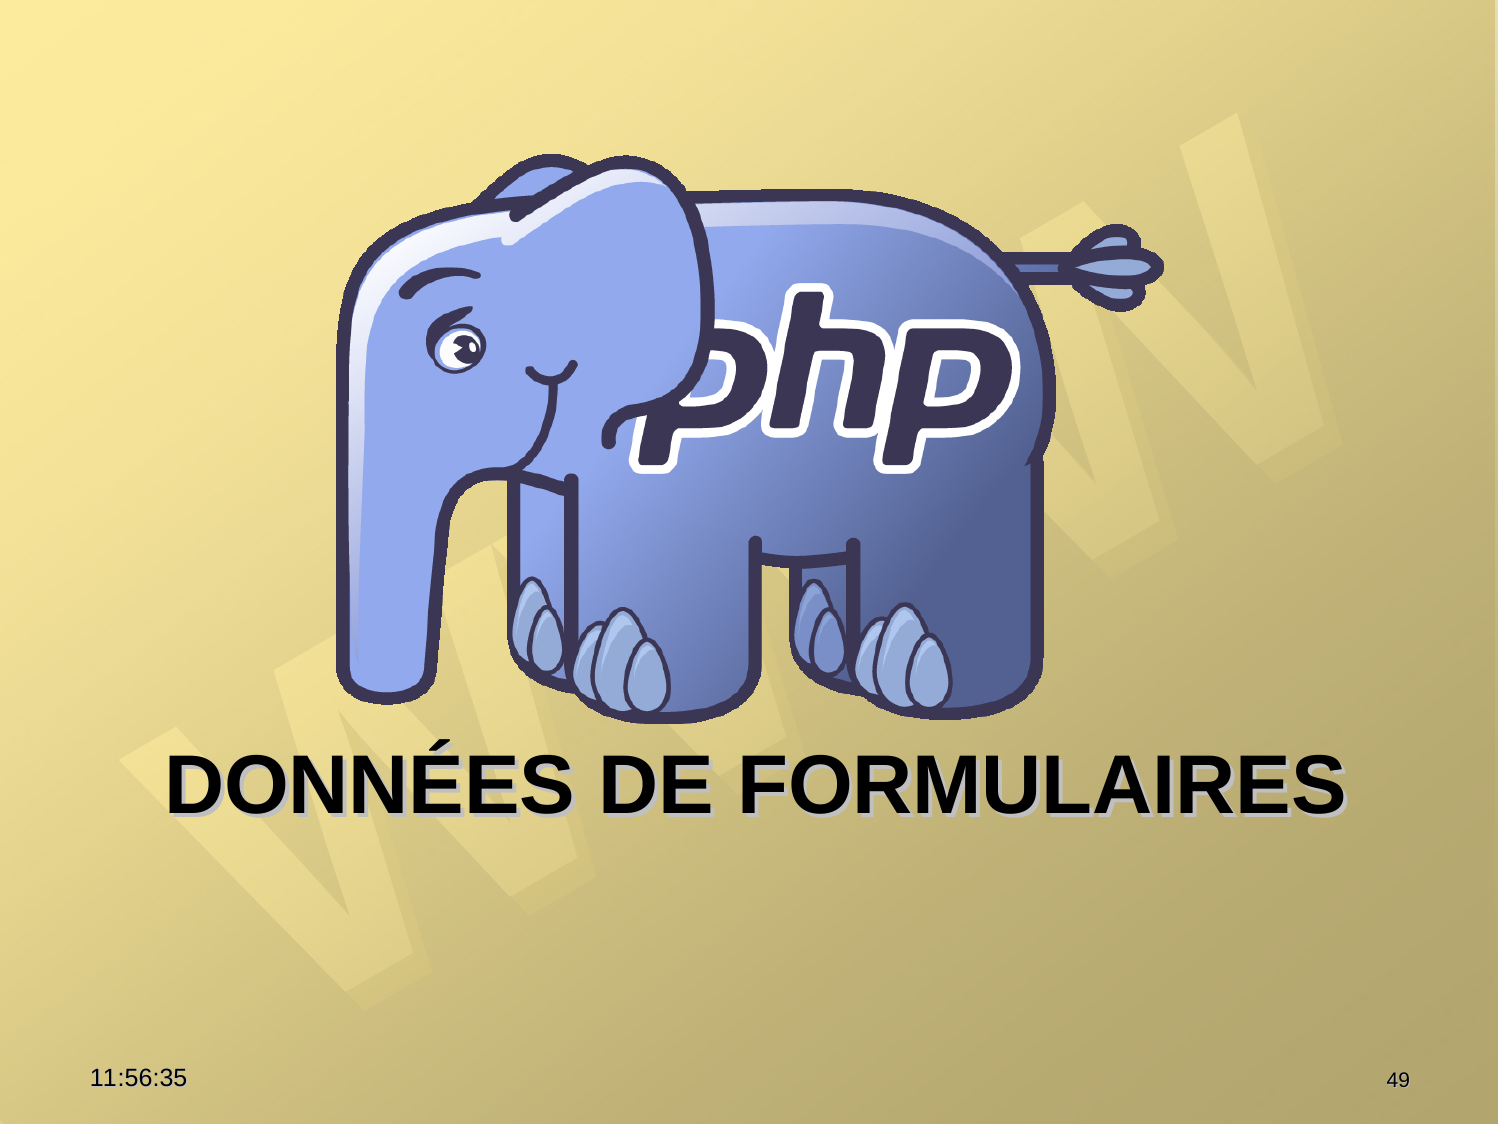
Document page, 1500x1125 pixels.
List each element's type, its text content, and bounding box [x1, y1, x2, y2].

title DONNÉES DE FORMULAIRES [118, 722, 1394, 947]
text_box <numéro> [1074, 1058, 1426, 1100]
picture [336, 154, 1164, 722]
text_box 18:45:30 [74, 1058, 426, 1100]
